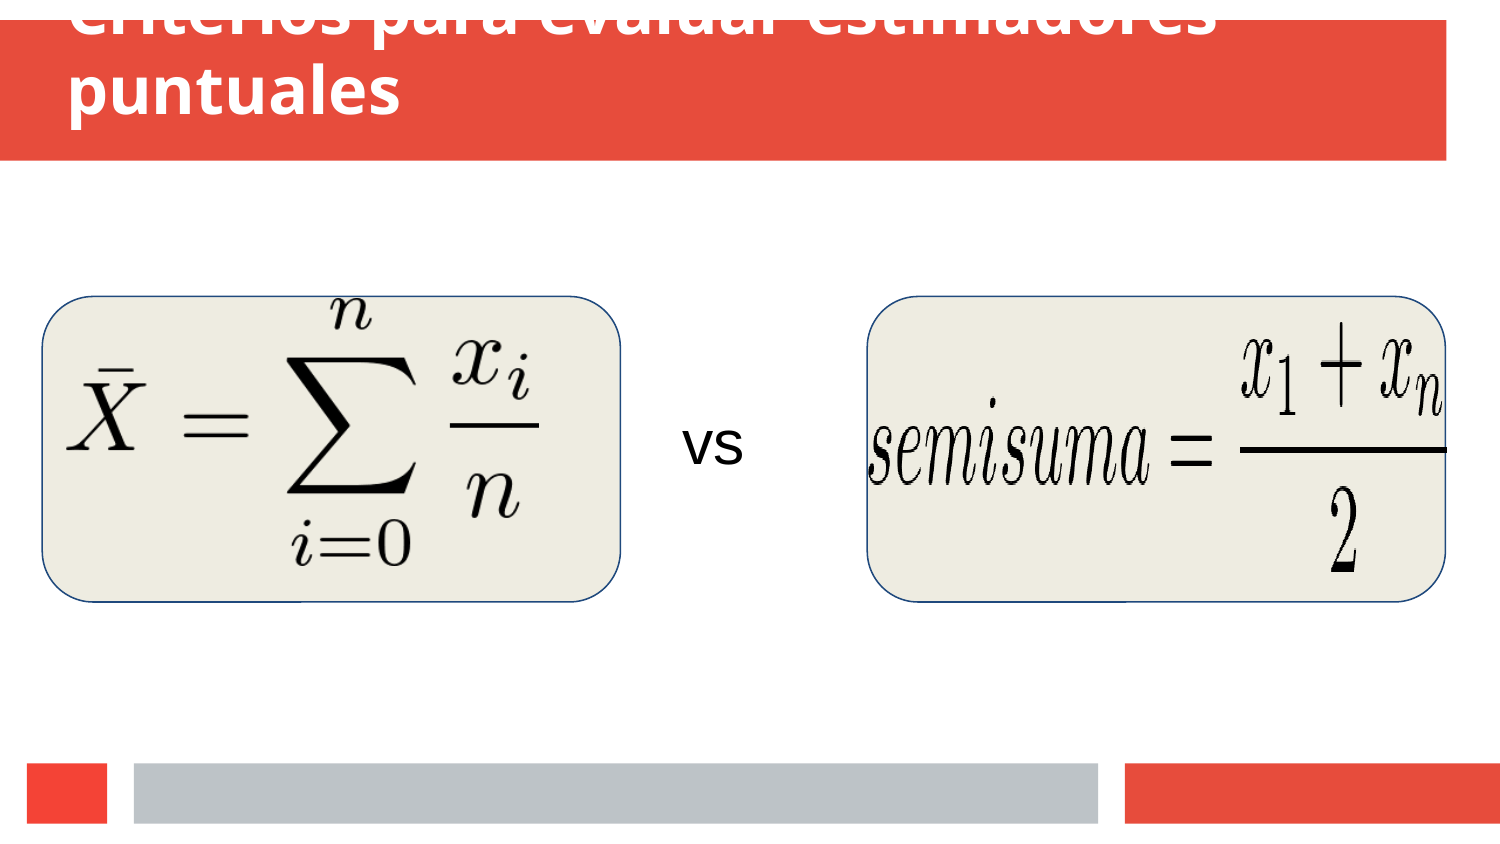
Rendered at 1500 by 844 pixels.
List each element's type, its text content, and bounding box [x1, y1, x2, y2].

picture [868, 322, 1447, 572]
text_box [42, 296, 621, 603]
picture [66, 298, 539, 566]
text_box [874, 296, 1439, 322]
list vs [669, 389, 1337, 639]
title Criterios para evaluar estimadores puntuales [53, 40, 1447, 141]
text_box [1337, 572, 1441, 602]
